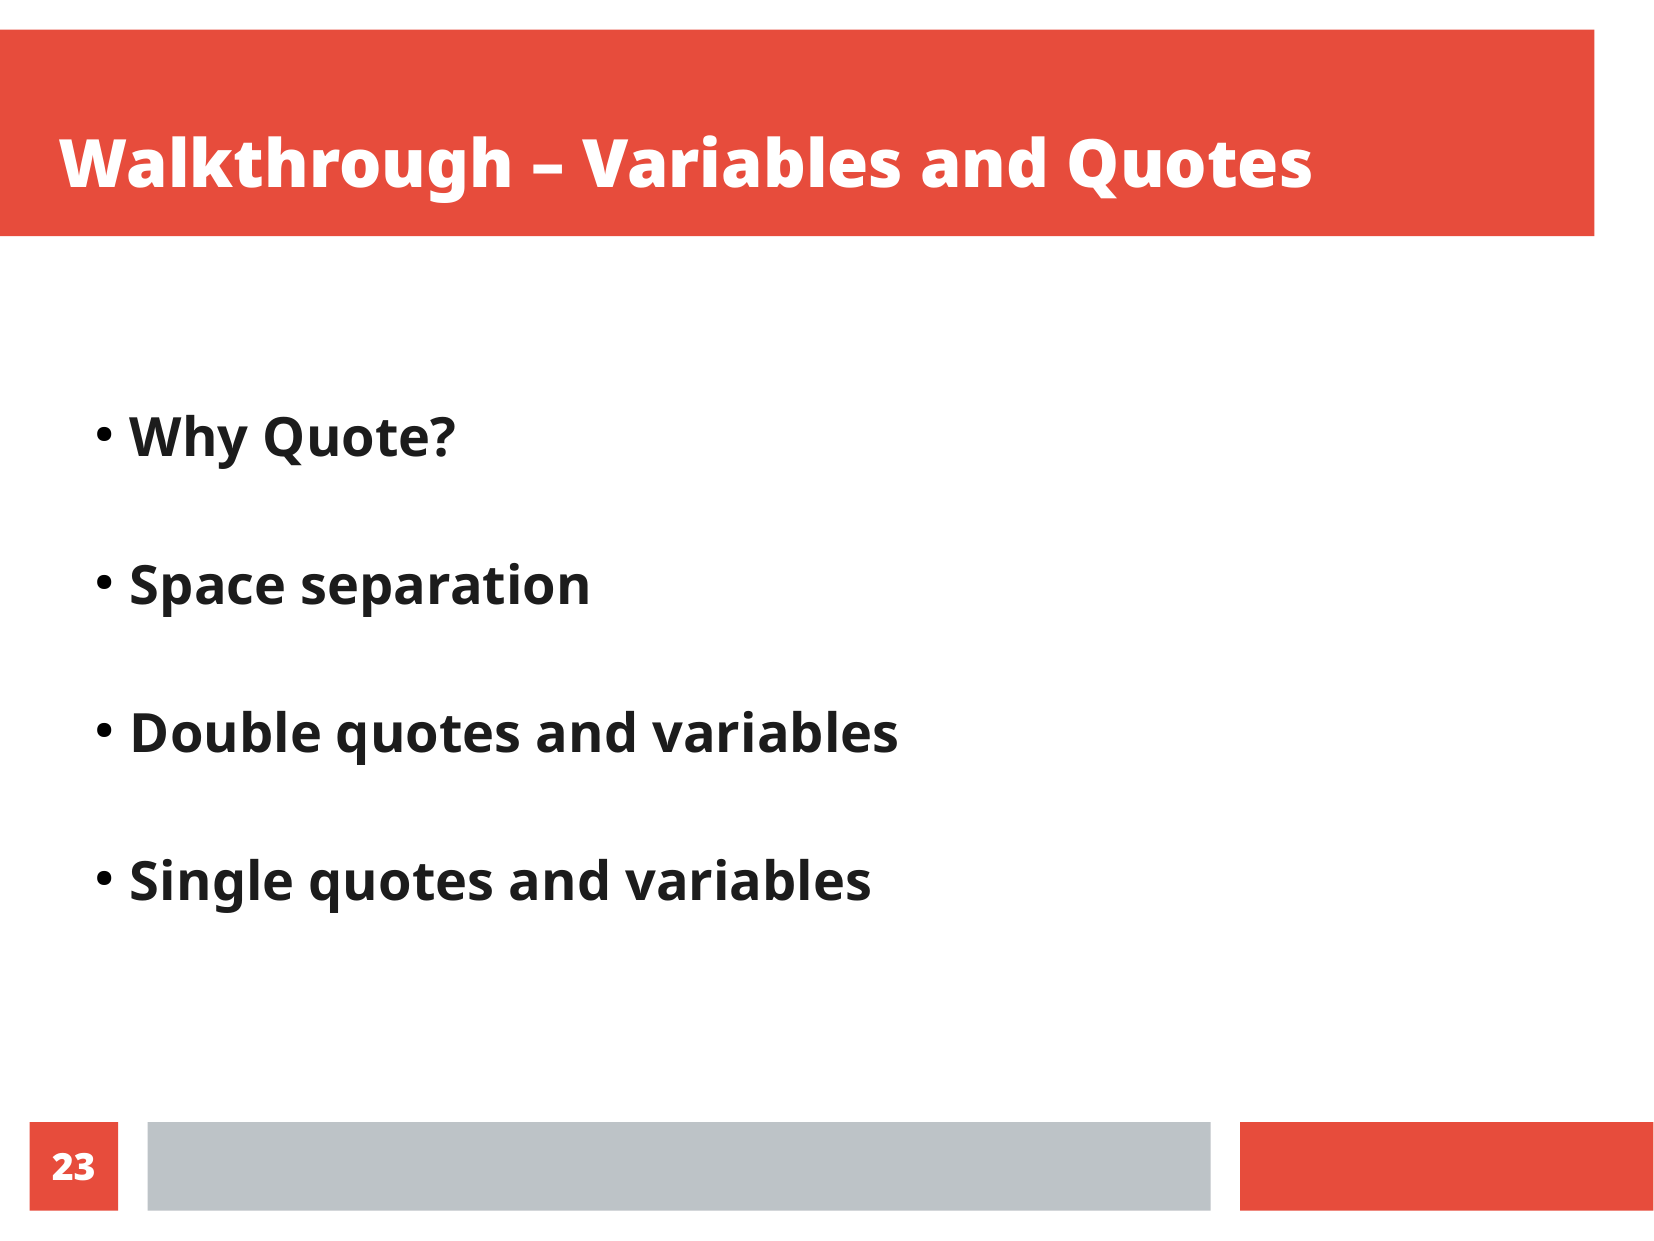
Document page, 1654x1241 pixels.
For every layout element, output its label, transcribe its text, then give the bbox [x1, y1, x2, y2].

subtitle Why Quote? Space separation Double quotes and variables Single quotes and variables [59, 324, 1565, 1093]
title Walkthrough – Variables and Quotes [59, 59, 1595, 207]
